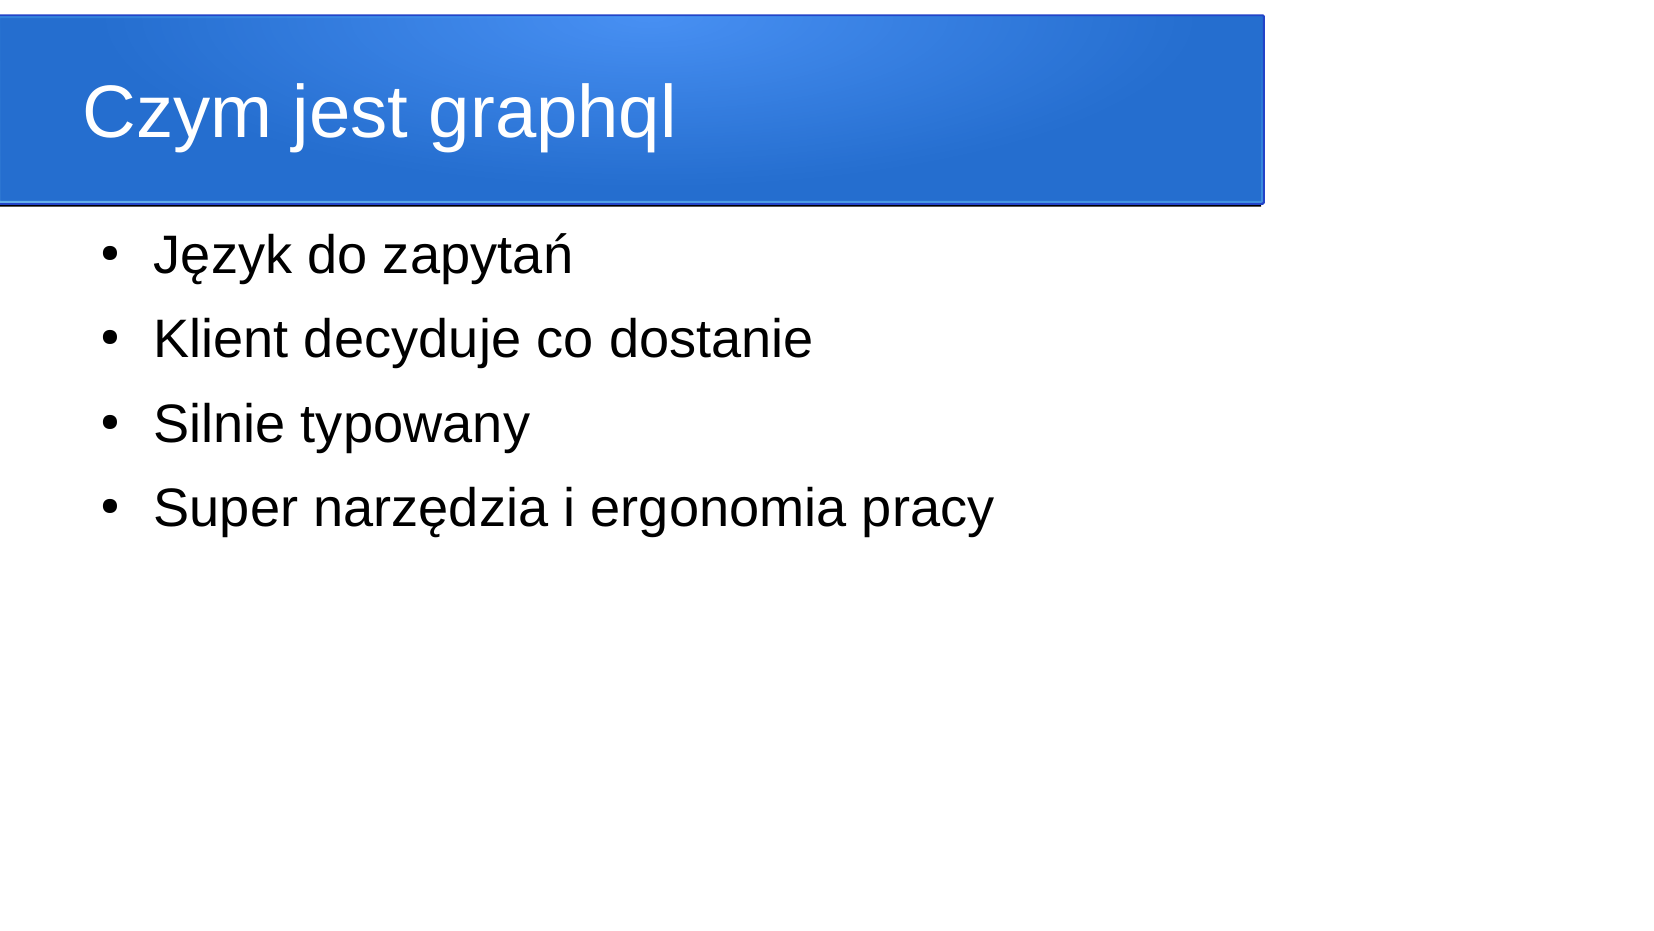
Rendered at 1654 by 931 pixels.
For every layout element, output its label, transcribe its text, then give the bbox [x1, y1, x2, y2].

list Język do zapytań Klient decyduje co dostanie Silnie typowany Super narzędzia i ergonomia pracy [82, 224, 1571, 764]
title Czym jest graphql [82, 35, 1235, 189]
